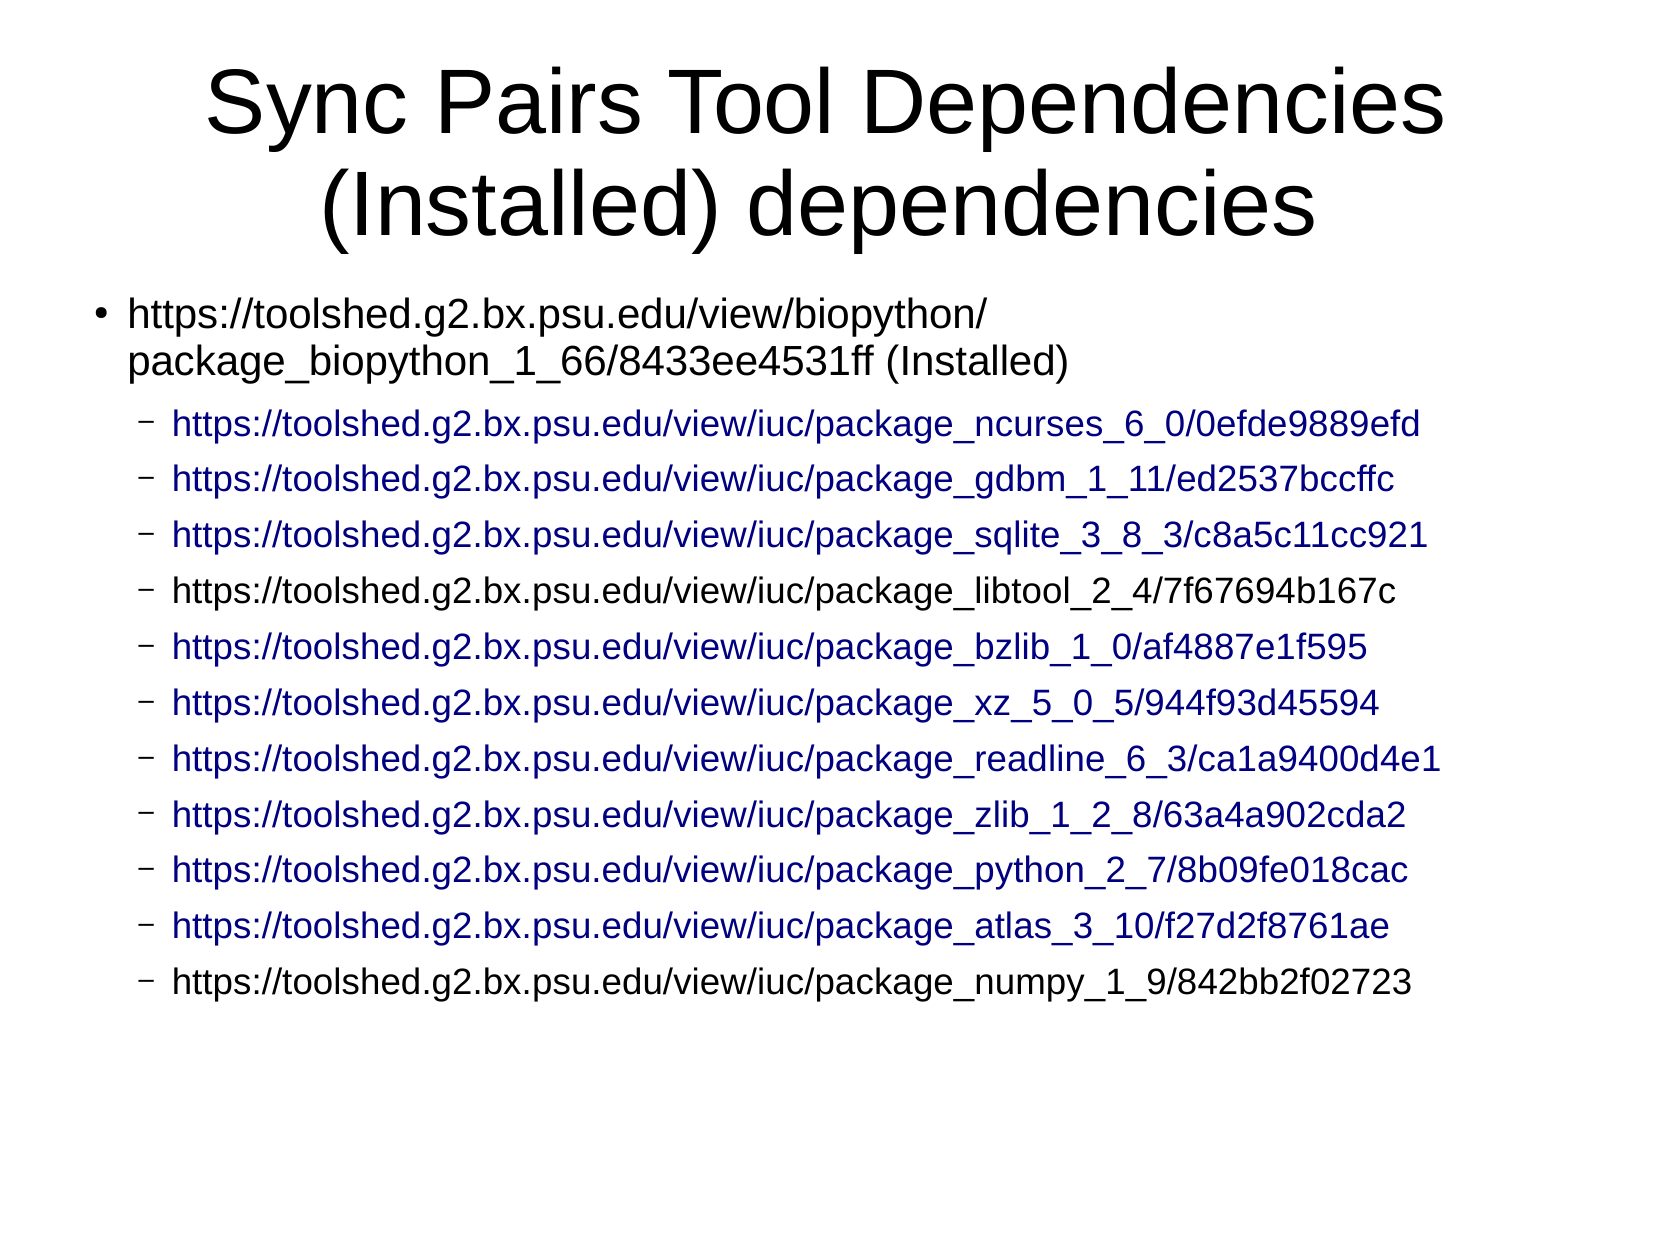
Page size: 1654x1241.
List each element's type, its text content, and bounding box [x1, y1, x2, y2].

title Sync Pairs Tool Dependencies (Installed) dependencies [82, 49, 1571, 257]
list https://toolshed.g2.bx.psu.edu/view/biopython/package_biopython_1_66/8433ee4531ff (Installed) https://toolshed.g2.bx.psu.edu/view/iuc/package_ncurses_6_0/0efde9889efd https://toolshed.g2.bx.psu.edu/view/iuc/package_gdbm_1_11/ed2537bccffc https://toolshed.g2.bx.psu.edu/view/iuc/package_sqlite_3_8_3/c8a5c11cc921 https://toolshed.g2.bx.psu.edu/view/iuc/package_libtool_2_4/7f67694b167c https://toolshed.g2.bx.psu.edu/view/iuc/package_bzlib_1_0/af4887e1f595 https://toolshed.g2.bx.psu.edu/view/iuc/package_xz_5_0_5/944f93d45594 https://toolshed.g2.bx.psu.edu/view/iuc/package_readline_6_3/ca1a9400d4e1 https://toolshed.g2.bx.psu.edu/view/iuc/package_zlib_1_2_8/63a4a902cda2 https://toolshed.g2.bx.psu.edu/view/iuc/package_python_2_7/8b09fe018cac https://toolshed.g2.bx.psu.edu/view/iuc/package_atlas_3_10/f27d2f8761ae https://toolshed.g2.bx.psu.edu/view/iuc/package_numpy_1_9/842bb2f02723 [82, 290, 1571, 1010]
